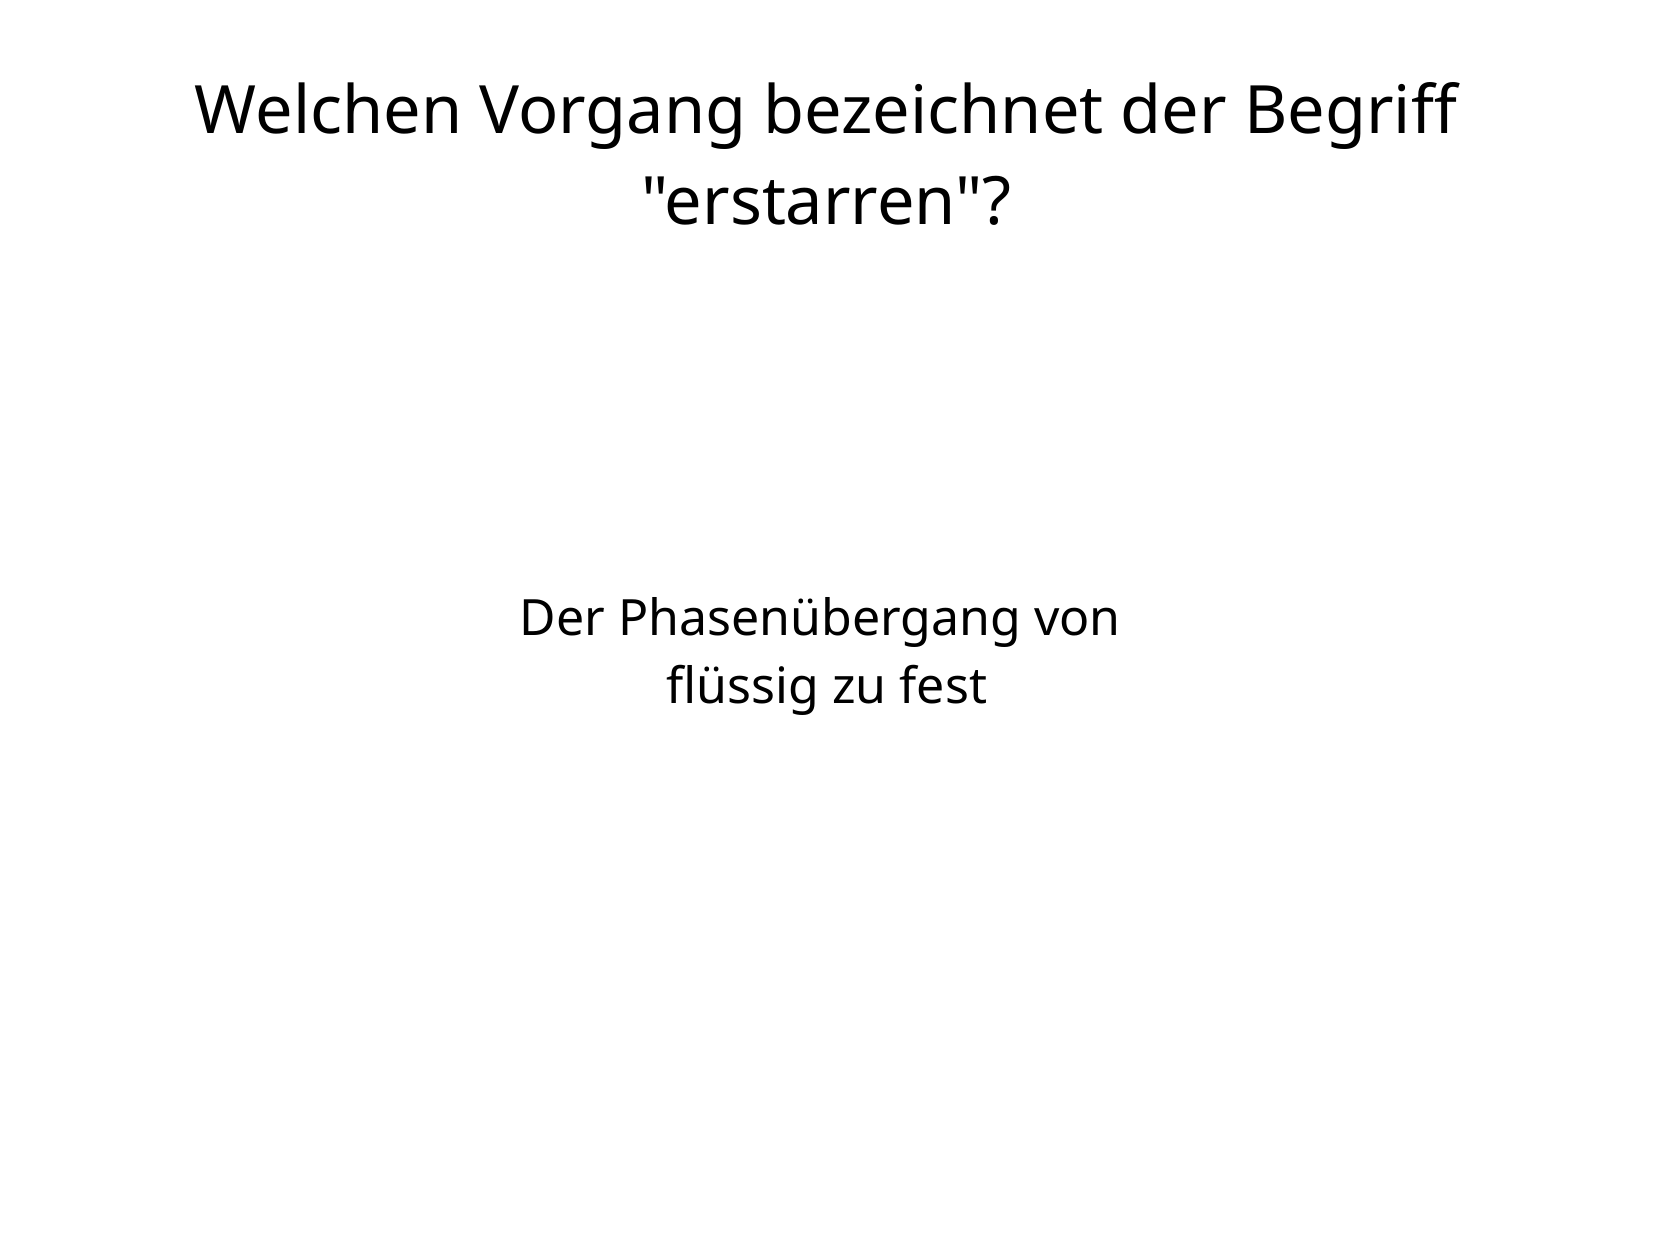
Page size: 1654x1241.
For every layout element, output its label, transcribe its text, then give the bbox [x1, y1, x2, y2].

title Welchen Vorgang bezeichnet der Begriff "erstarren"? [82, 49, 1571, 257]
subtitle Der Phasenübergang von flüssig zu fest [82, 290, 1571, 1010]
